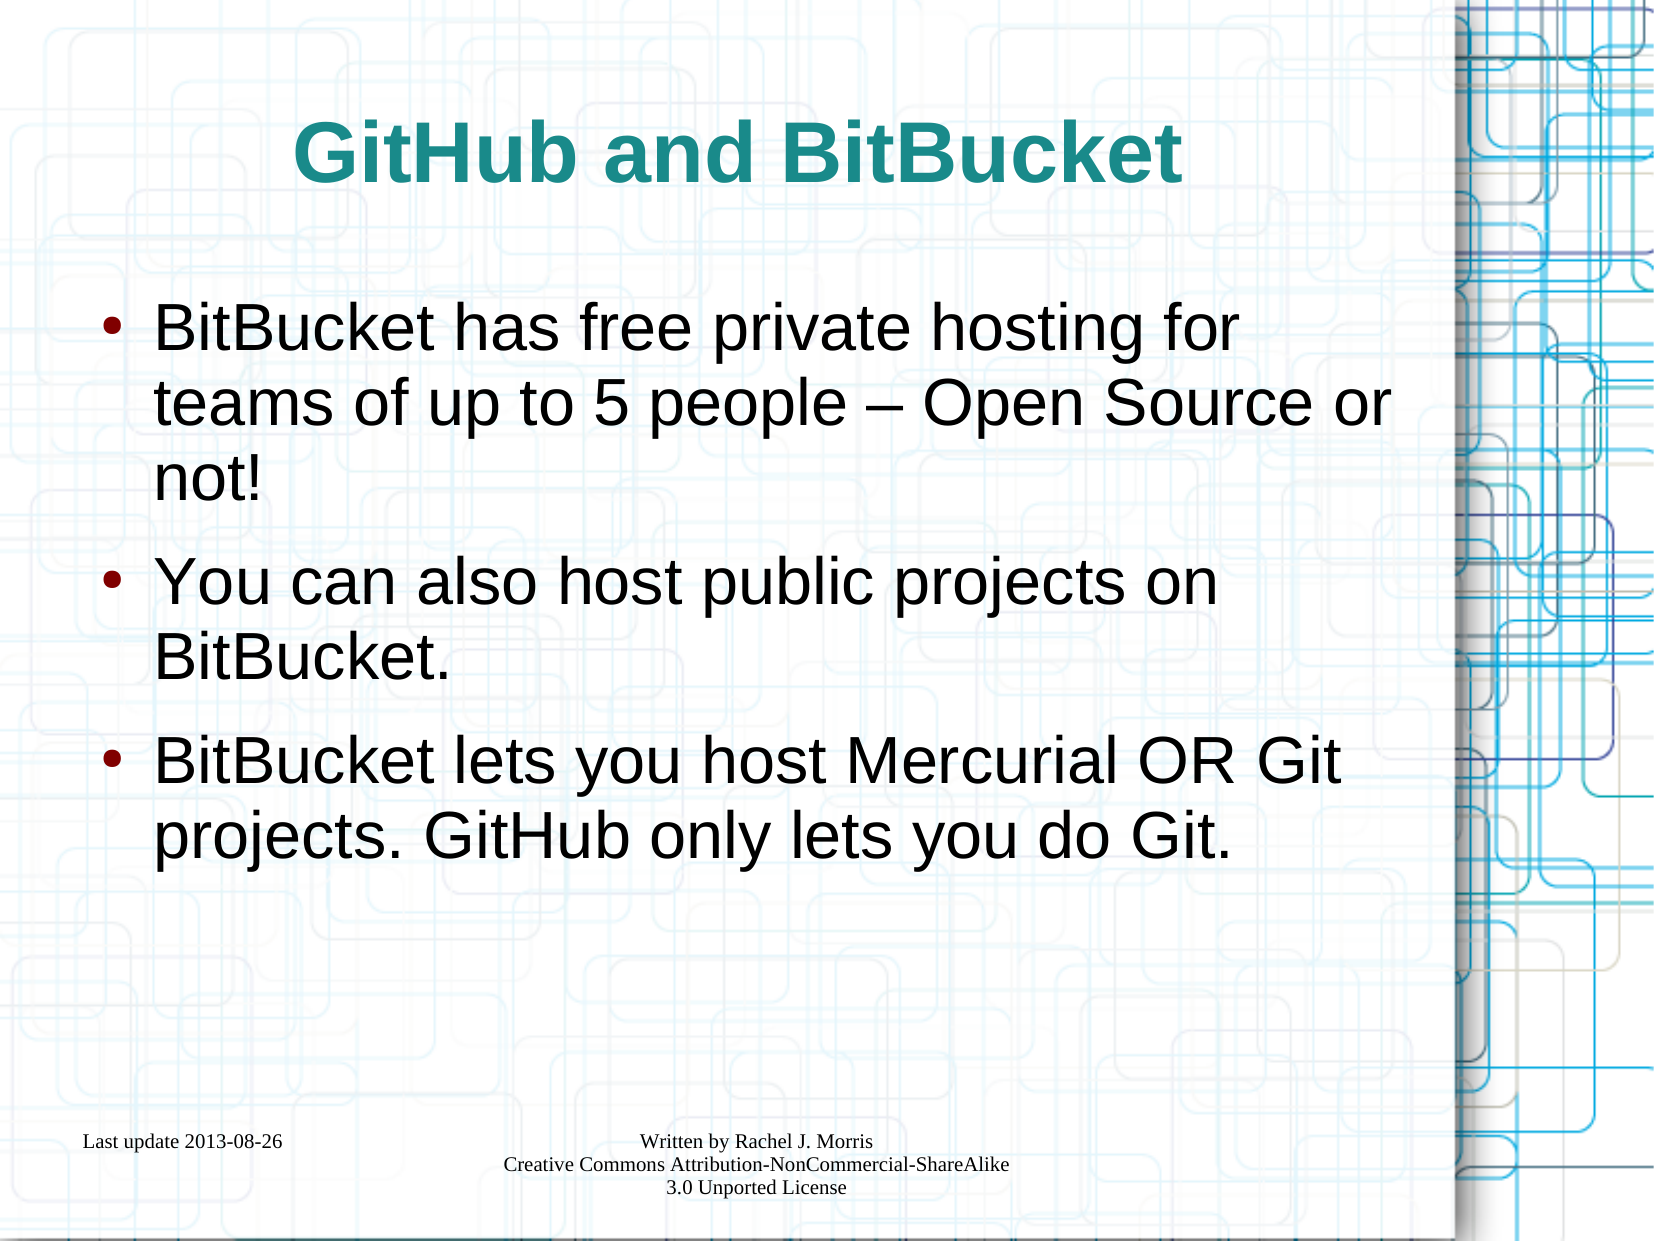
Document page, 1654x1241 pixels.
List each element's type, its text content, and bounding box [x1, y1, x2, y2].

picture [0, 0, 1654, 1241]
title GitHub and BitBucket [59, 49, 1418, 257]
list BitBucket has free private hosting for teams of up to 5 people – Open Source or not! You can also host public projects on BitBucket. BitBucket lets you host Mercurial OR Git projects. GitHub only lets you do Git. [82, 290, 1418, 1010]
